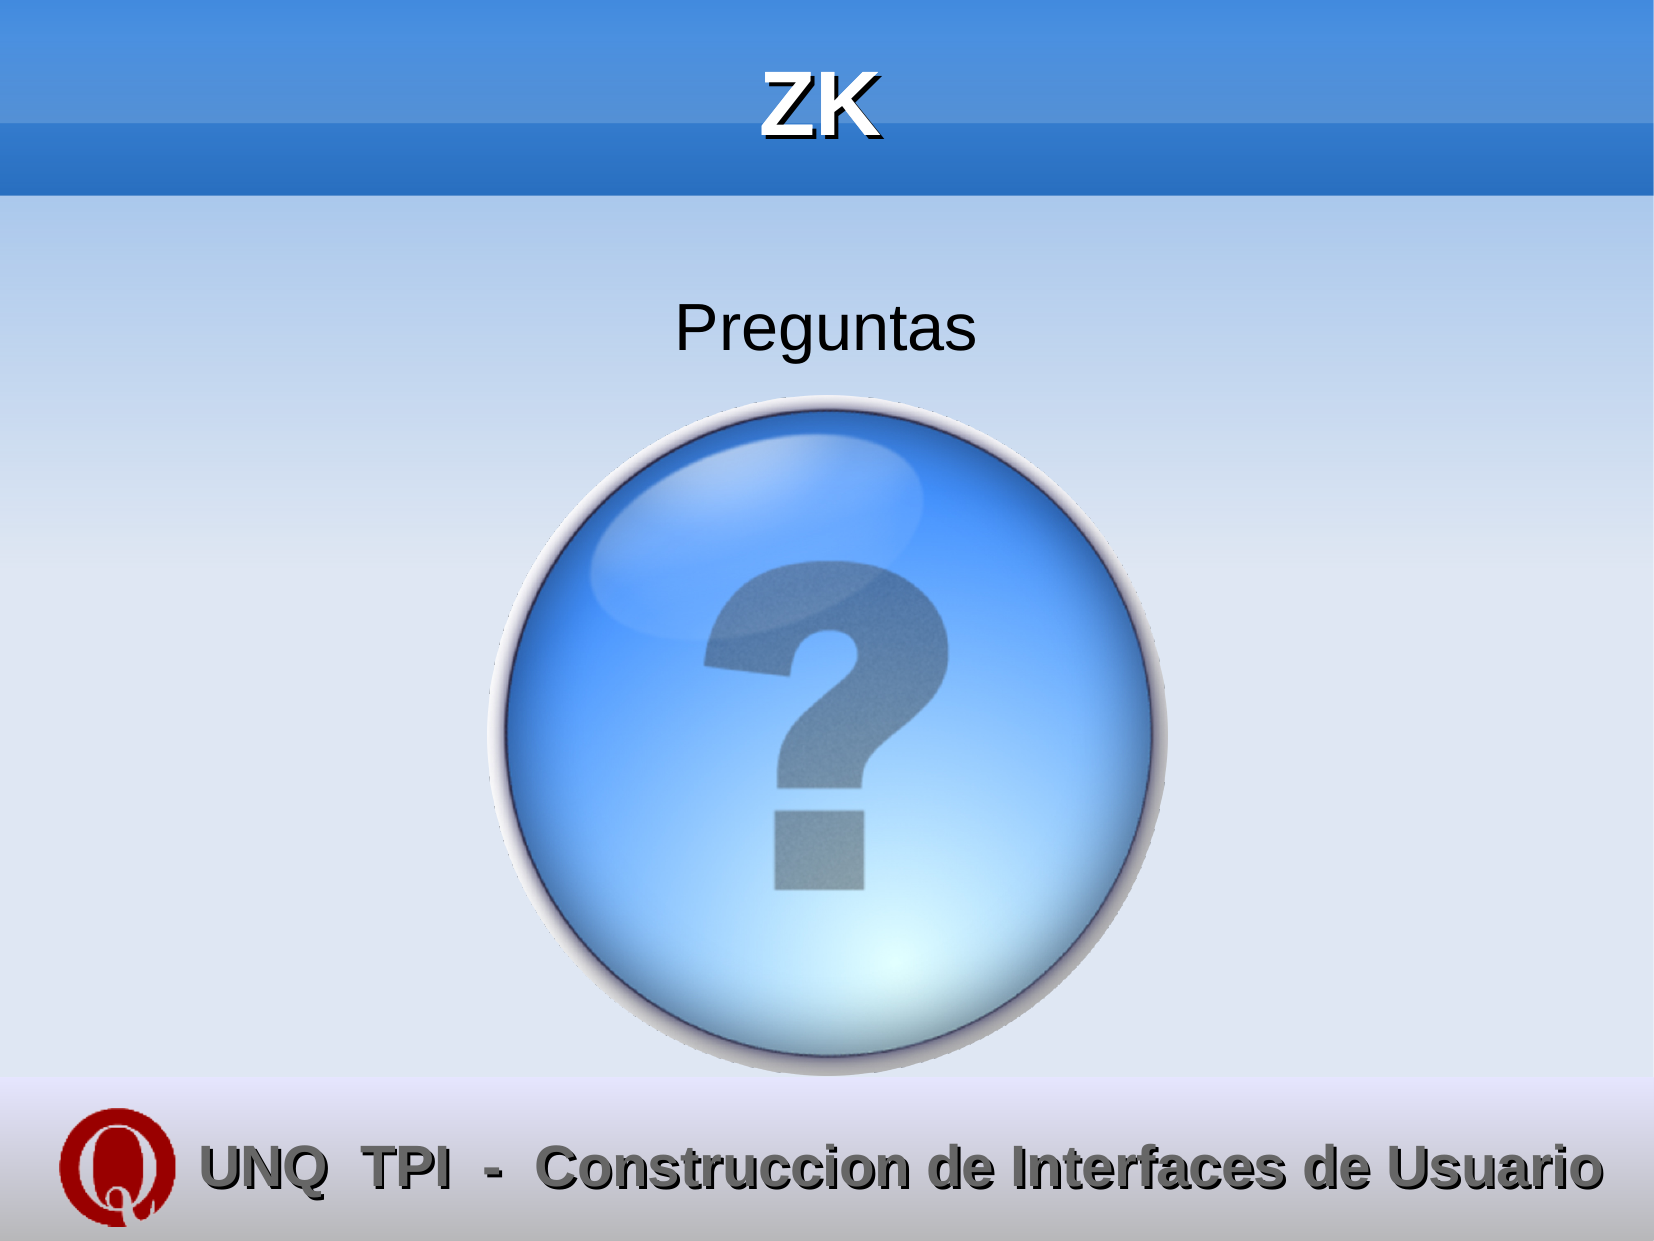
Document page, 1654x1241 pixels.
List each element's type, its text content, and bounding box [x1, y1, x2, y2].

title ZK [76, 0, 1566, 208]
title UNQ TPI - Construccion de Interfaces de Usuario [0, 1077, 1654, 1241]
picture [59, 1108, 178, 1227]
list Preguntas [82, 290, 1571, 1077]
picture [0, 0, 1654, 1077]
picture [416, 324, 1238, 1146]
